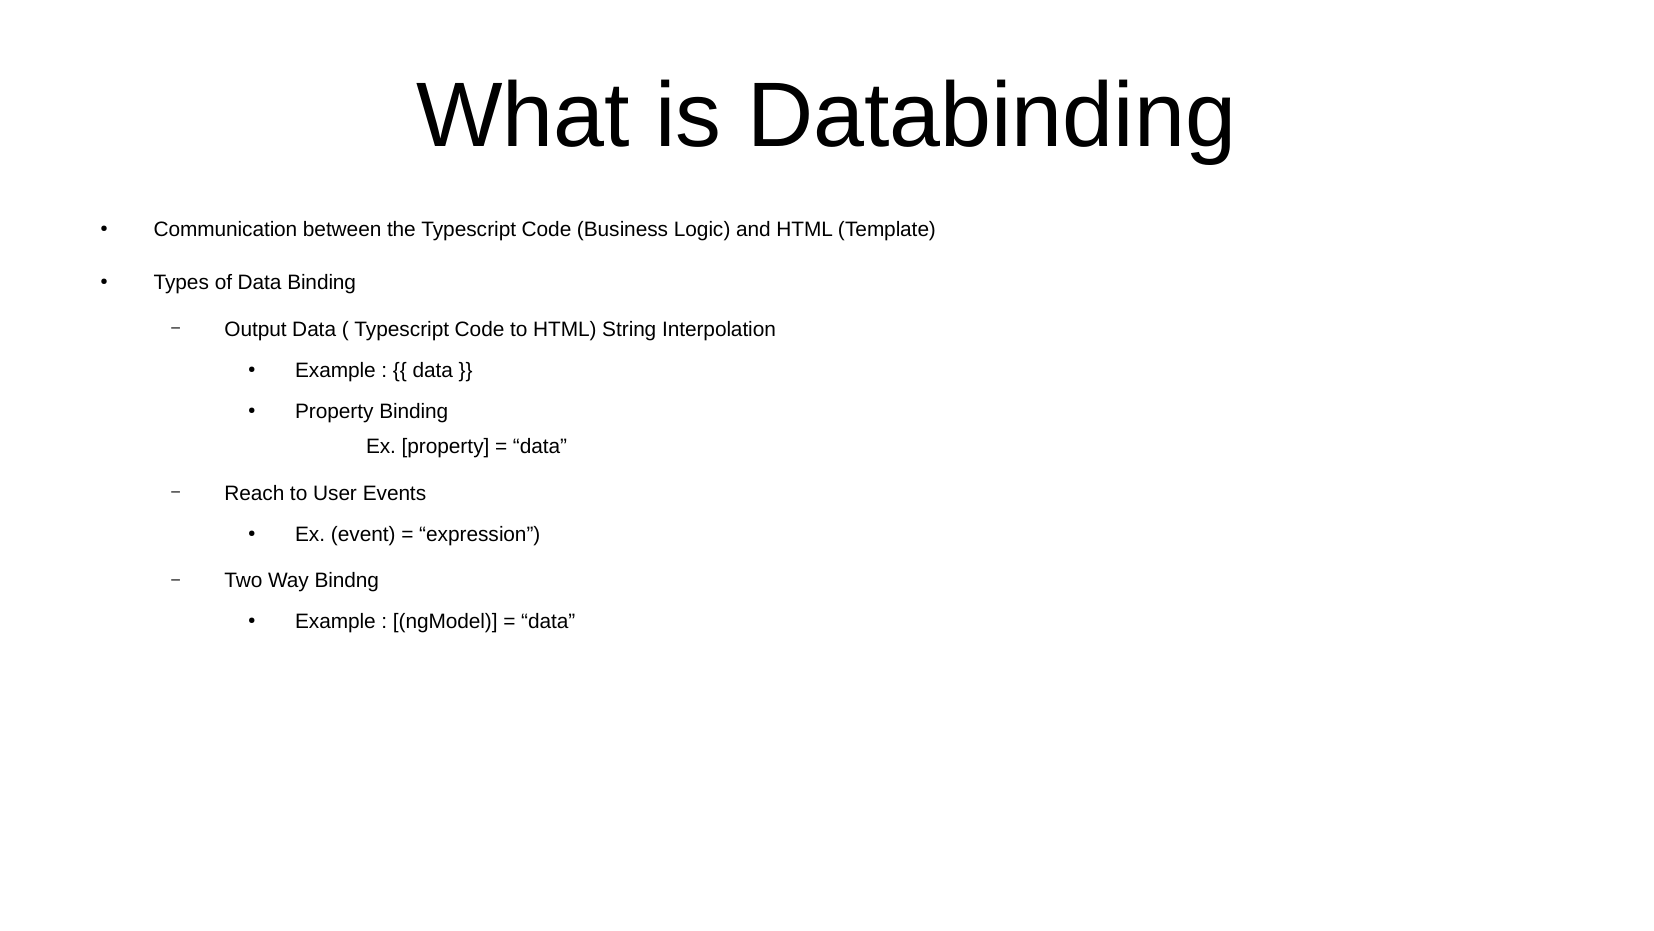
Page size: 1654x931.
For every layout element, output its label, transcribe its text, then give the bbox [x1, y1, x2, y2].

list Communication between the Typescript Code (Business Logic) and HTML (Template) Types of Data Binding Output Data ( Typescript Code to HTML) String Interpolation Example : {{ data }} Property Binding Ex. [property] = “data” Reach to User Events Ex. (event) = “expression”) Two Way Bindng Example : [(ngModel)] = “data” [82, 217, 1561, 886]
title What is Databinding [82, 37, 1571, 193]
